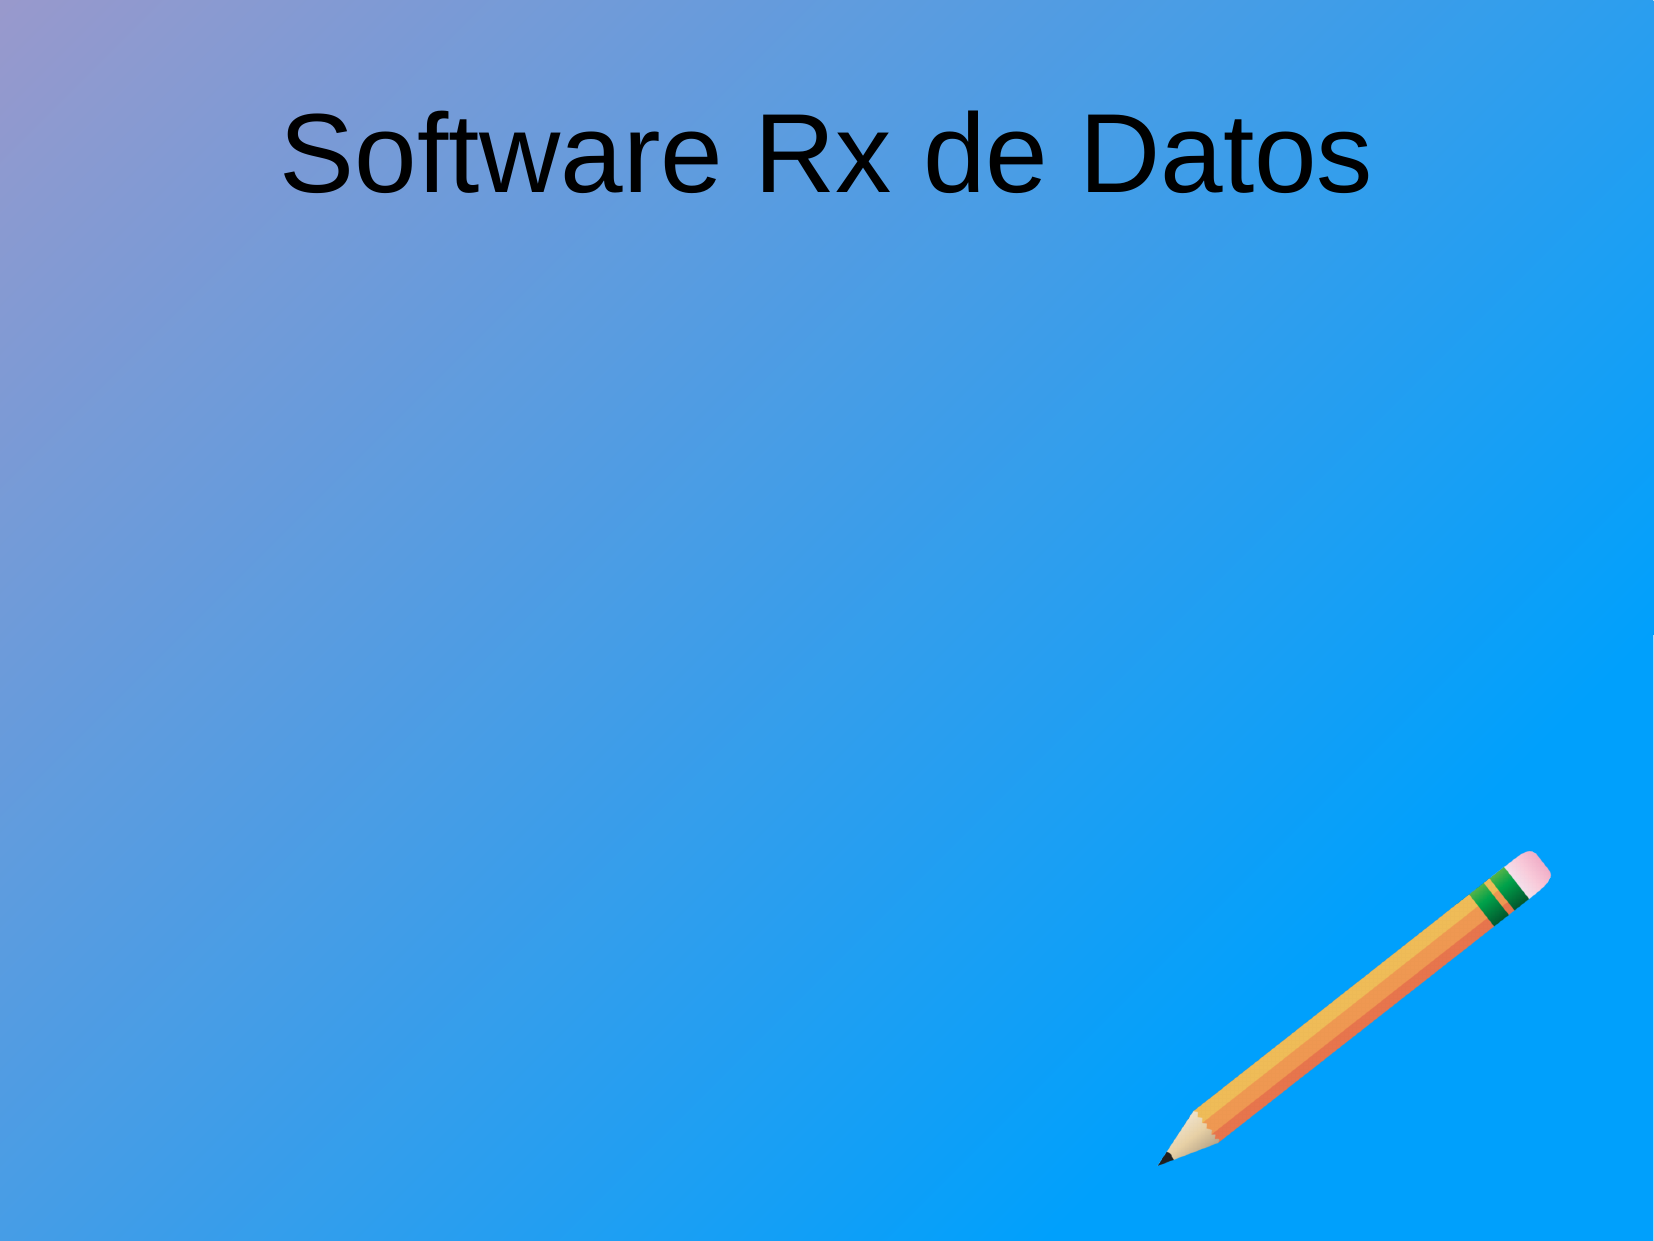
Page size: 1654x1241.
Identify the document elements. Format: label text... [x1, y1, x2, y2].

picture [1157, 767, 1557, 1241]
title Software Rx de Datos [82, 49, 1571, 257]
